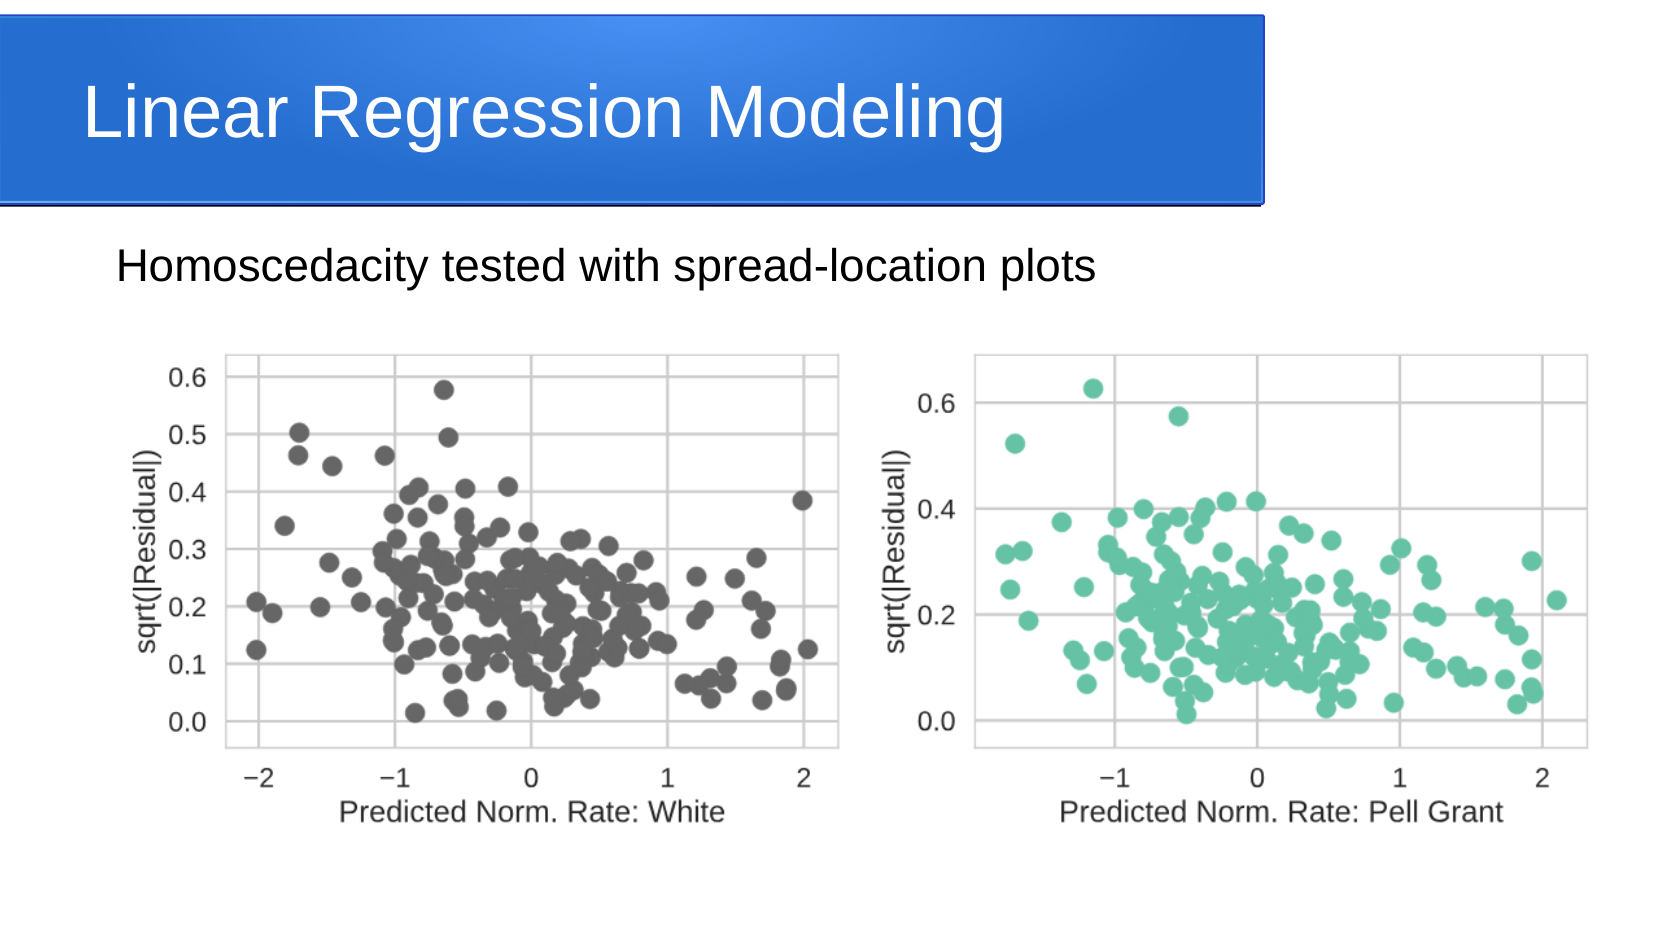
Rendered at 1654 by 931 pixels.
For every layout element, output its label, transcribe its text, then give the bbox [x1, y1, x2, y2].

title Linear Regression Modeling [82, 35, 1235, 189]
list Homoscedacity tested with spread-location plots [45, 240, 1486, 316]
picture [120, 345, 1601, 840]
